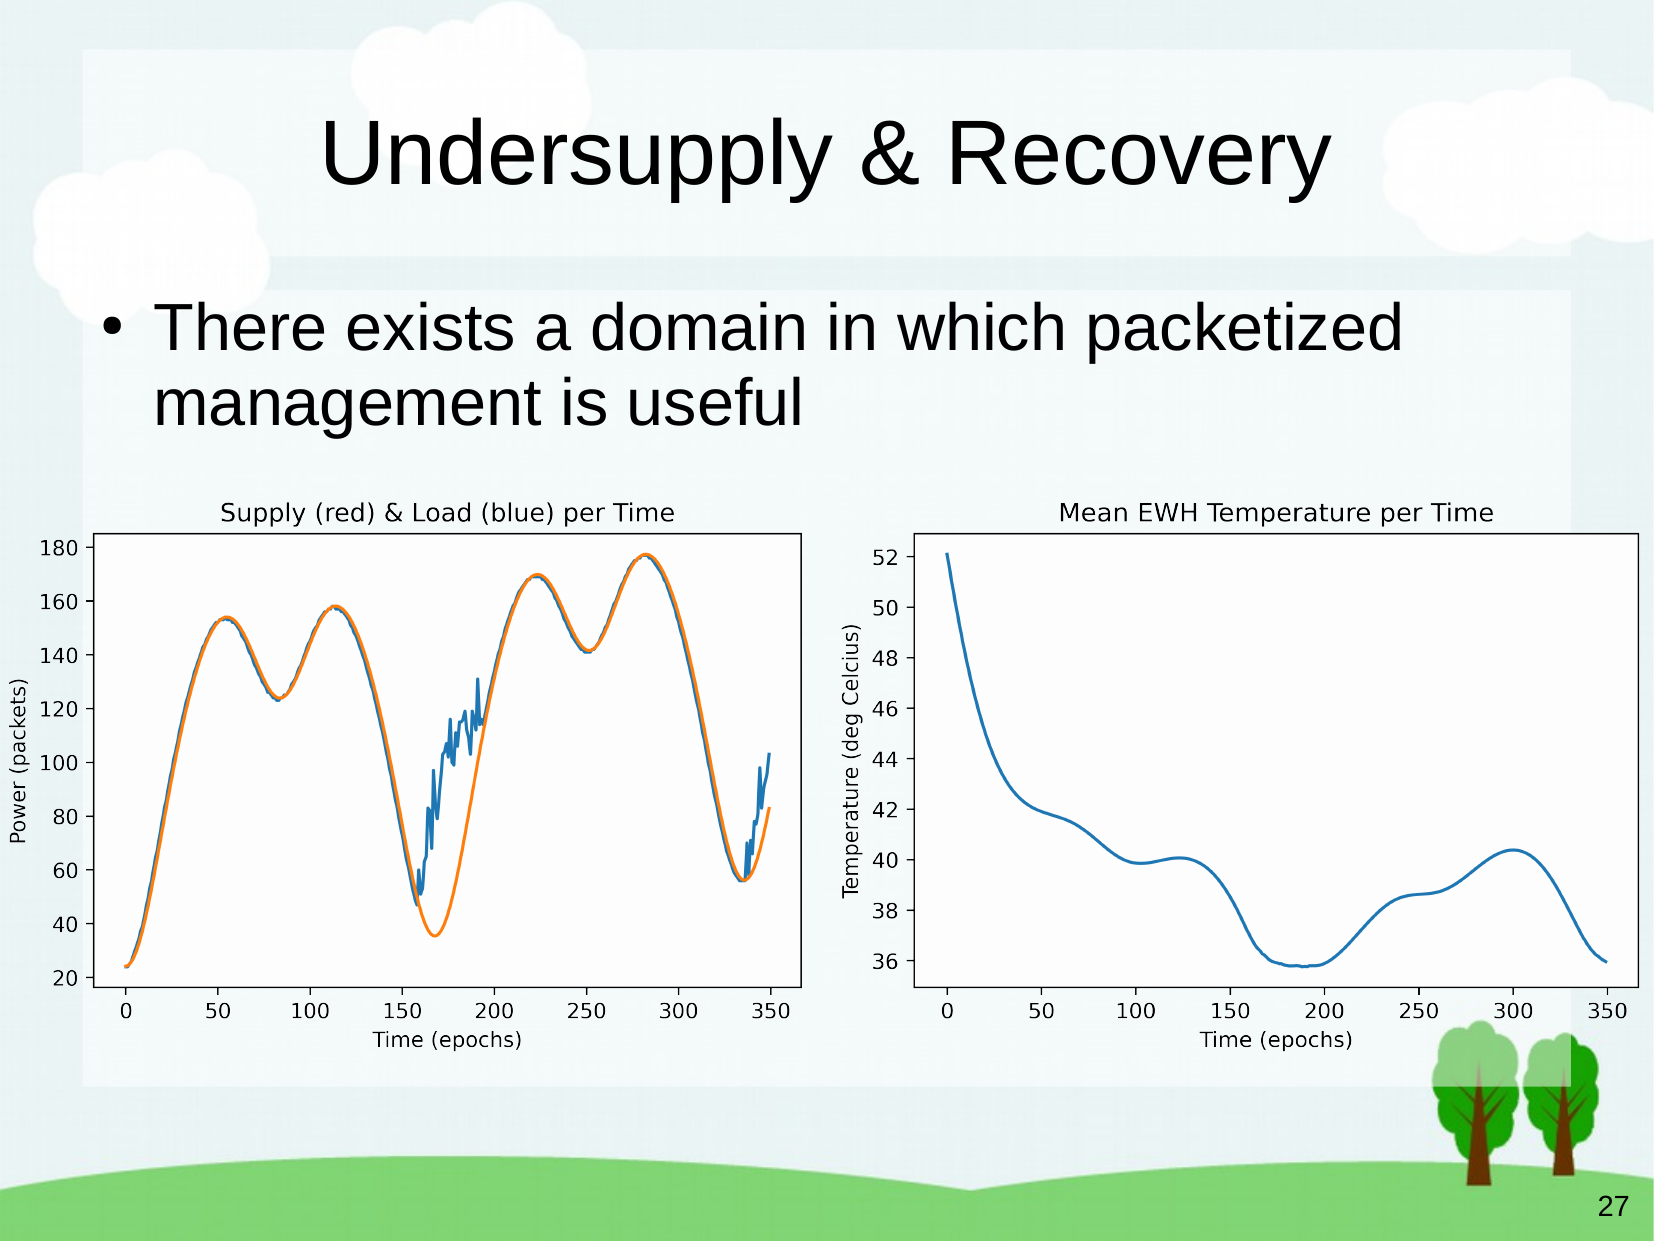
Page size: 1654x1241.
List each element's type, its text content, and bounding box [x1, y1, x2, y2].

picture [0, 0, 1654, 1241]
list There exists a domain in which packetized management is useful [82, 290, 1571, 1087]
title Undersupply & Recovery [82, 49, 1571, 257]
